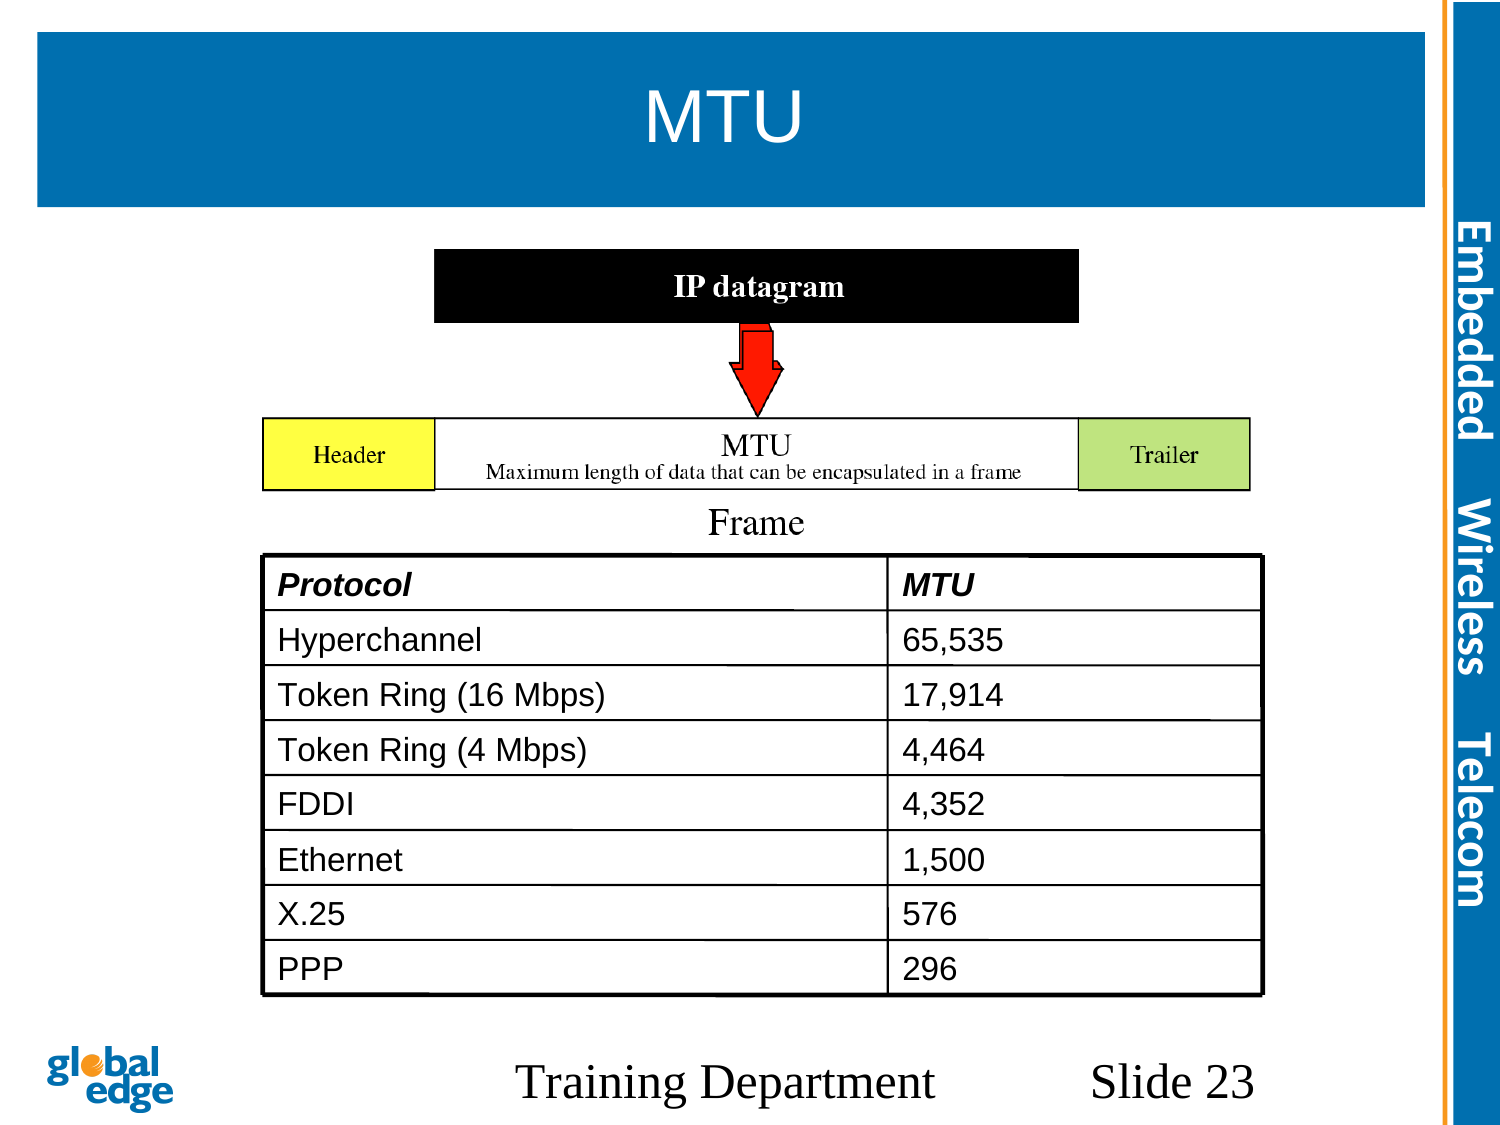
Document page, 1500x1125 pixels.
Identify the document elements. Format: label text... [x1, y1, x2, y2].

title MTU [88, 64, 1361, 162]
text_box Ethernet [265, 831, 886, 884]
text_box 65,535 [889, 612, 1260, 664]
text_box Protocol [265, 558, 886, 609]
text_box PPP [266, 941, 886, 992]
text_box 17,914 [889, 667, 1260, 719]
text_box MTU [889, 558, 1260, 609]
text_box 4,352 [889, 777, 1260, 829]
text_box 4,464 [889, 722, 1260, 774]
text_box X.25 [266, 886, 886, 938]
text_box 1,500 [889, 832, 1260, 884]
text_box FDDI [265, 777, 886, 829]
text_box 576 [889, 887, 1260, 939]
text_box Hyperchannel [265, 612, 886, 664]
text_box Token Ring (16 Mbps)‏ [265, 667, 886, 719]
picture [262, 249, 1251, 543]
text_box 296 [889, 942, 1260, 992]
text_box Token Ring (4 Mbps)‏ [265, 722, 886, 774]
picture [34, 1034, 185, 1125]
